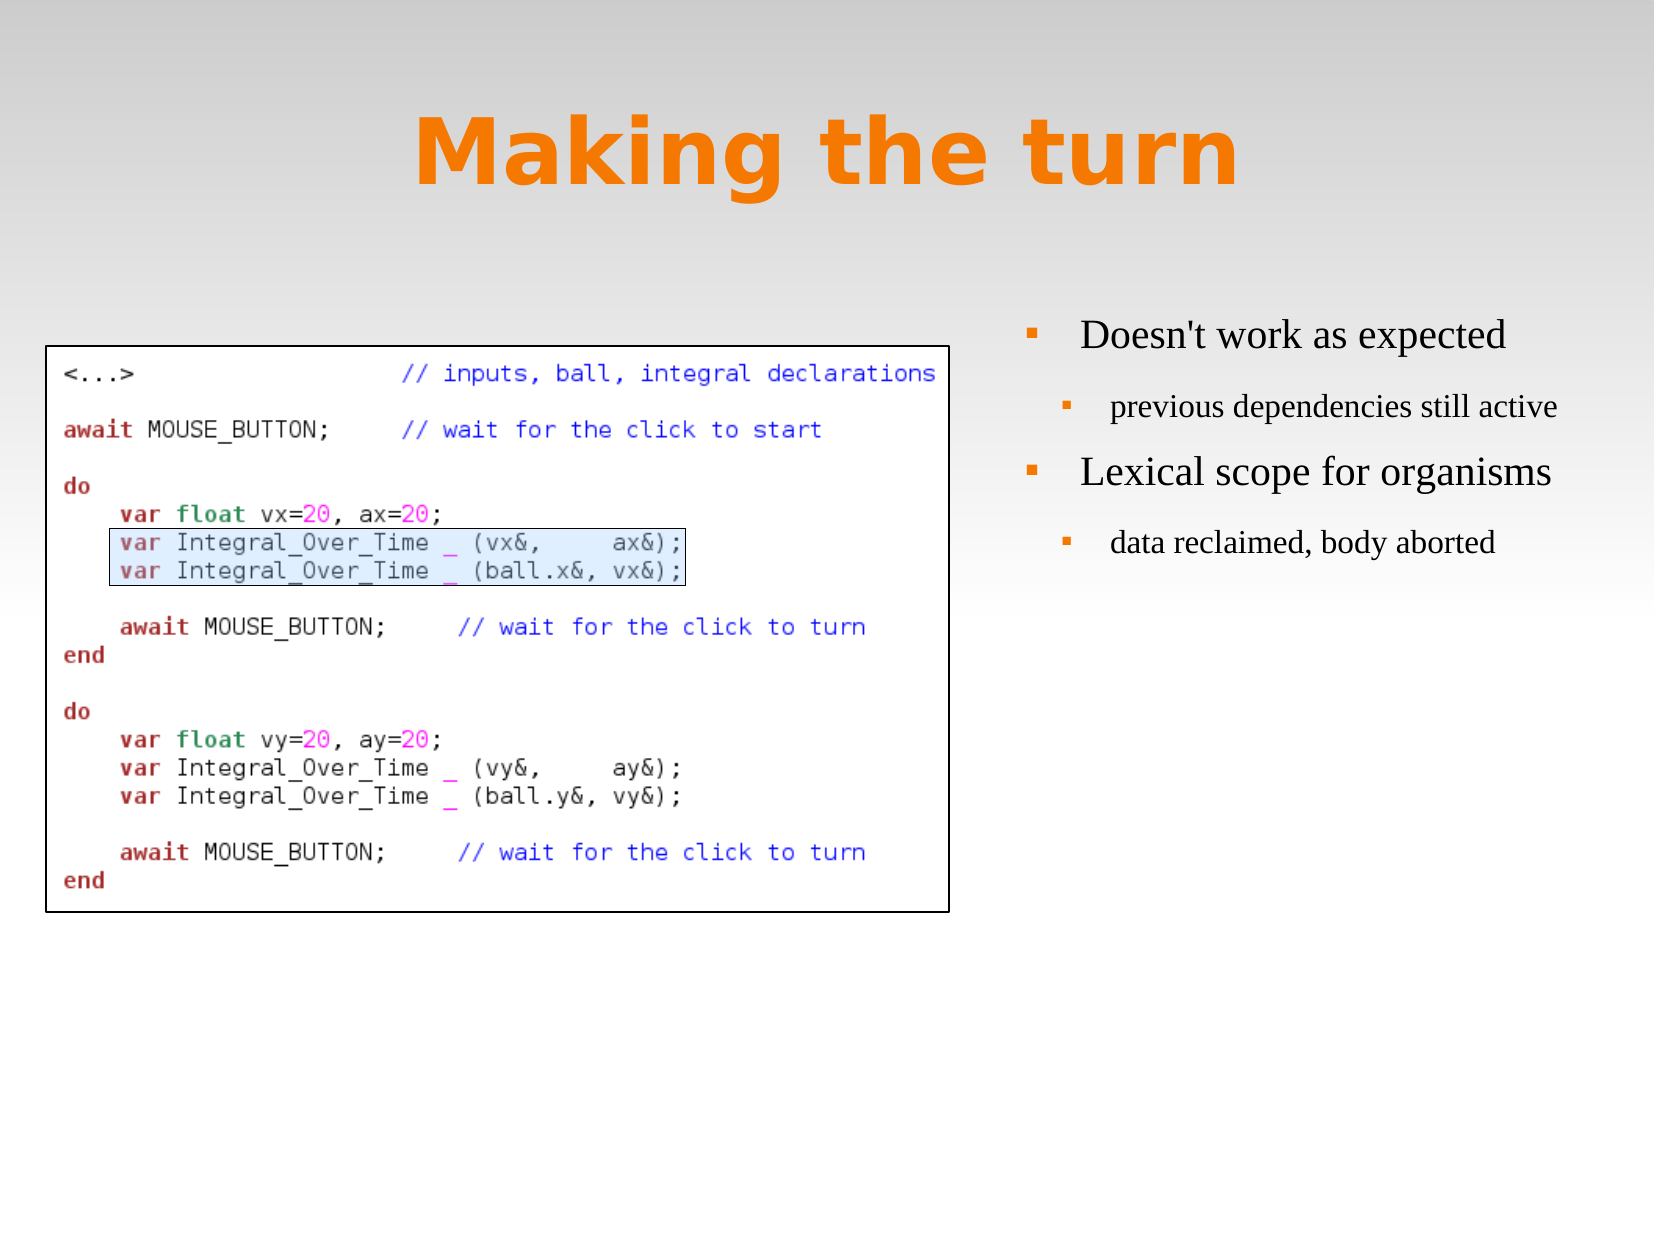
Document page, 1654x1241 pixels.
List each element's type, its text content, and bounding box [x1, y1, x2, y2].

list Doesn't work as expected previous dependencies still active Lexical scope for organisms data reclaimed, body aborted [938, 311, 1591, 988]
picture [46, 347, 938, 912]
text_box [109, 528, 686, 586]
title Making the turn [82, 49, 1571, 257]
